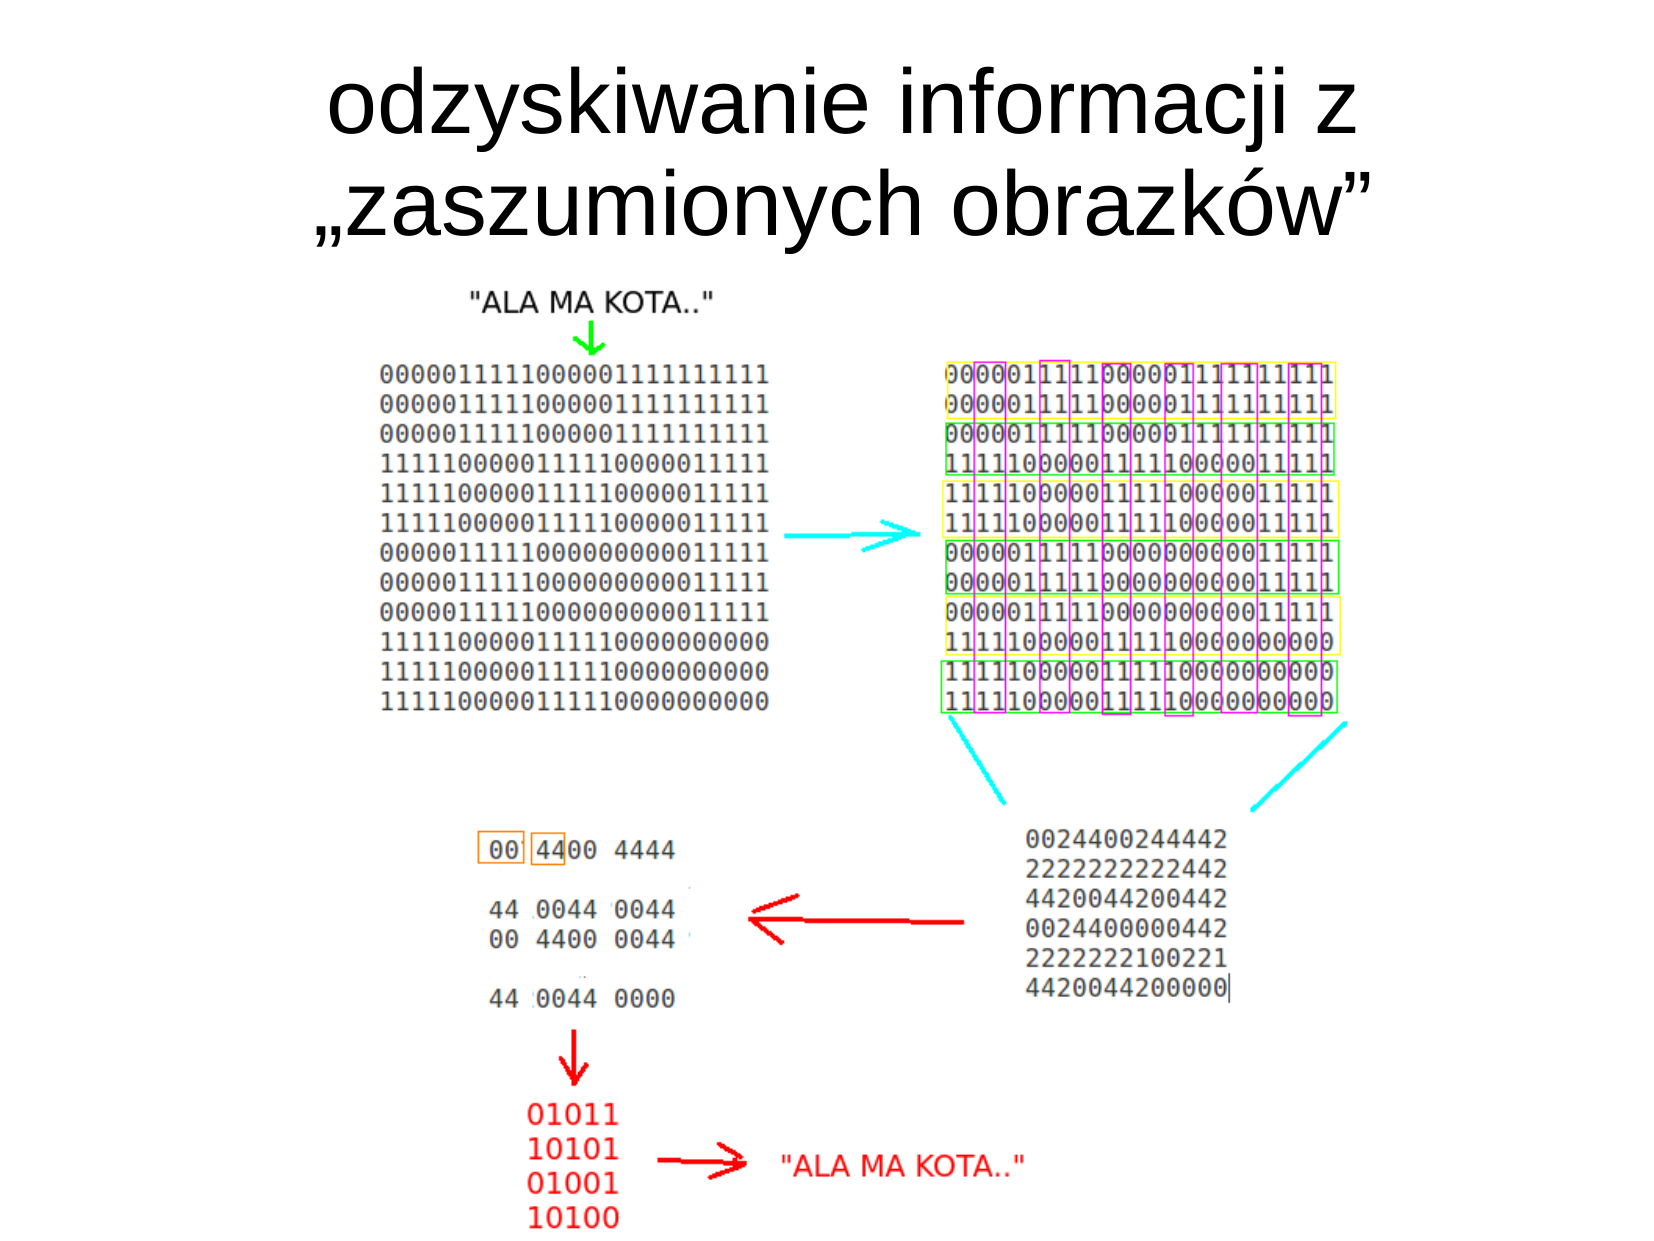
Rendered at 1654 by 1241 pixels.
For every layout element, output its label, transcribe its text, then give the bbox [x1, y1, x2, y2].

picture [359, 260, 1371, 1241]
title odzyskiwanie informacji z „zaszumionych obrazków” [82, 49, 1571, 257]
